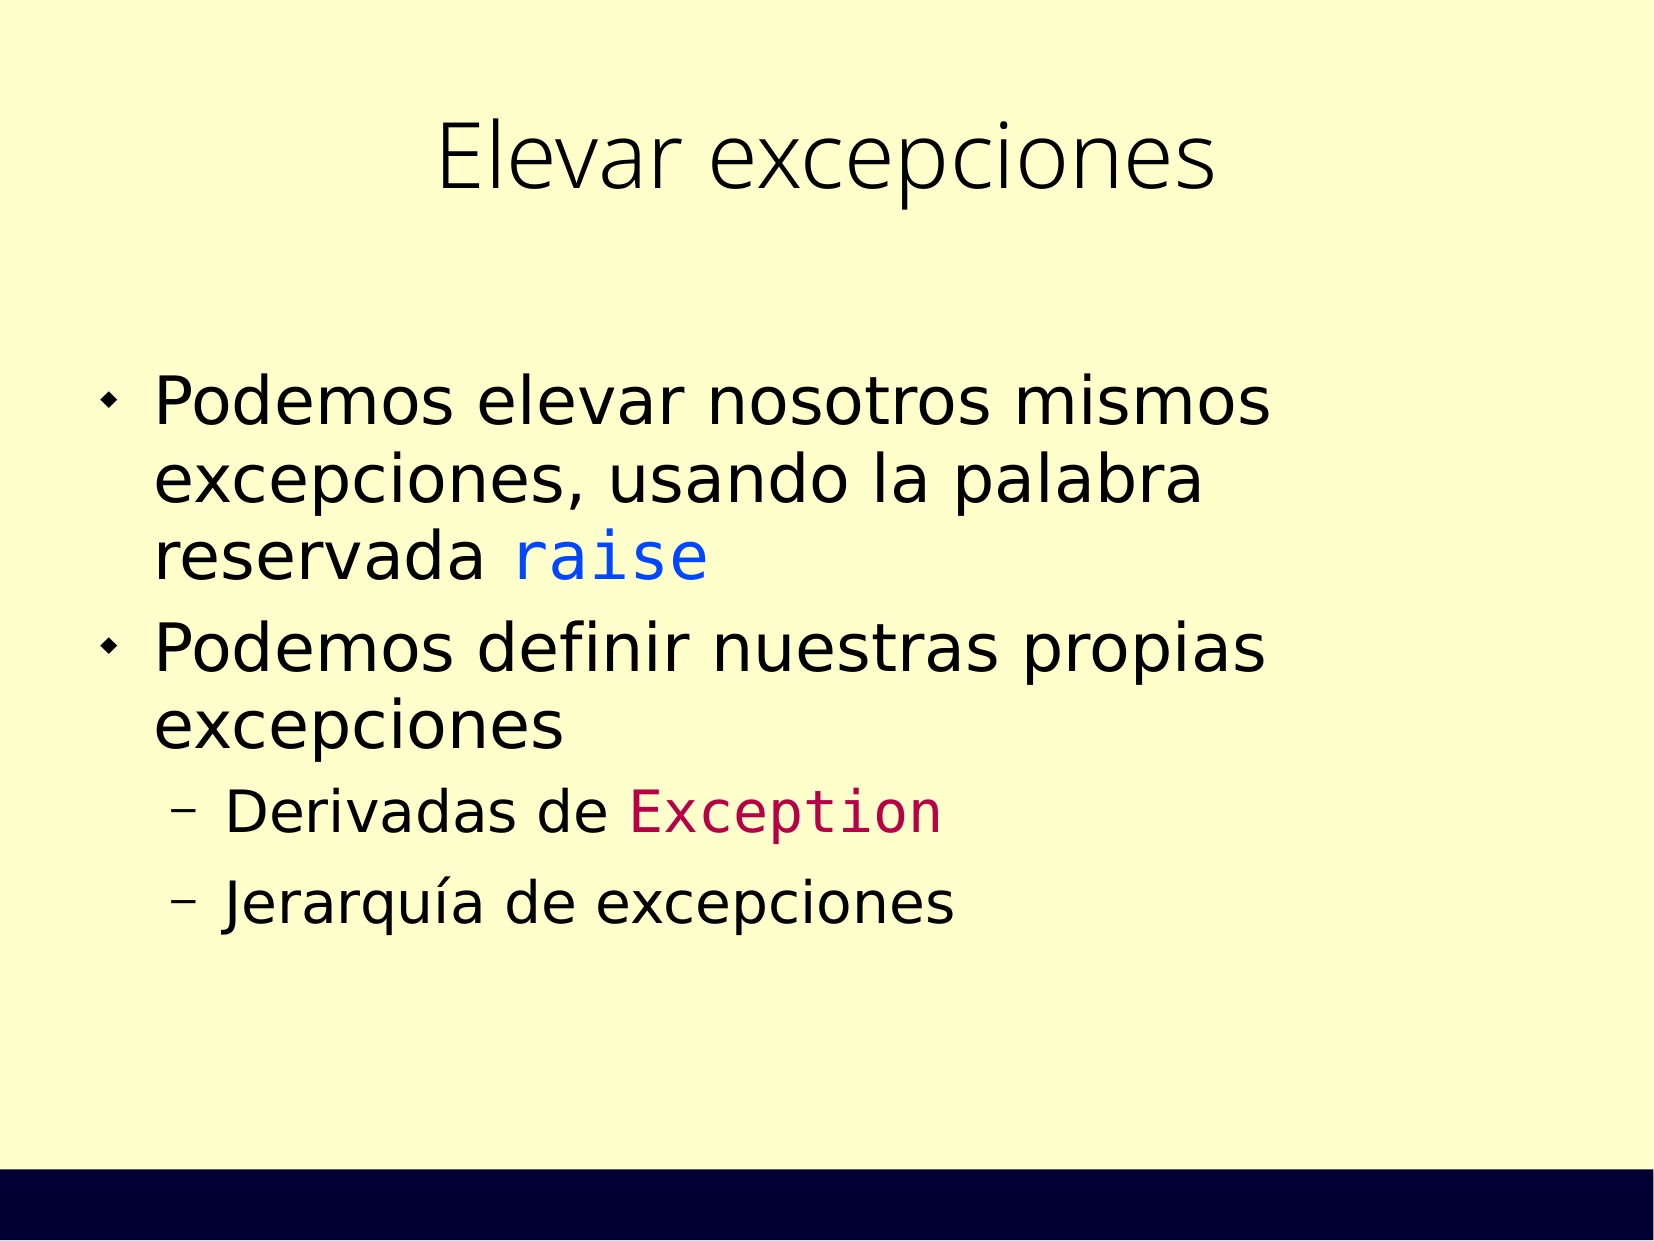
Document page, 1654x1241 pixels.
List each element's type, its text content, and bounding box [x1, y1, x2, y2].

title Elevar excepciones [82, 49, 1571, 257]
list Podemos elevar nosotros mismos excepciones, usando la palabra reservada raise Podemos definir nuestras propias excepciones Derivadas de Exception Jerarquía de excepciones [82, 290, 1538, 1010]
